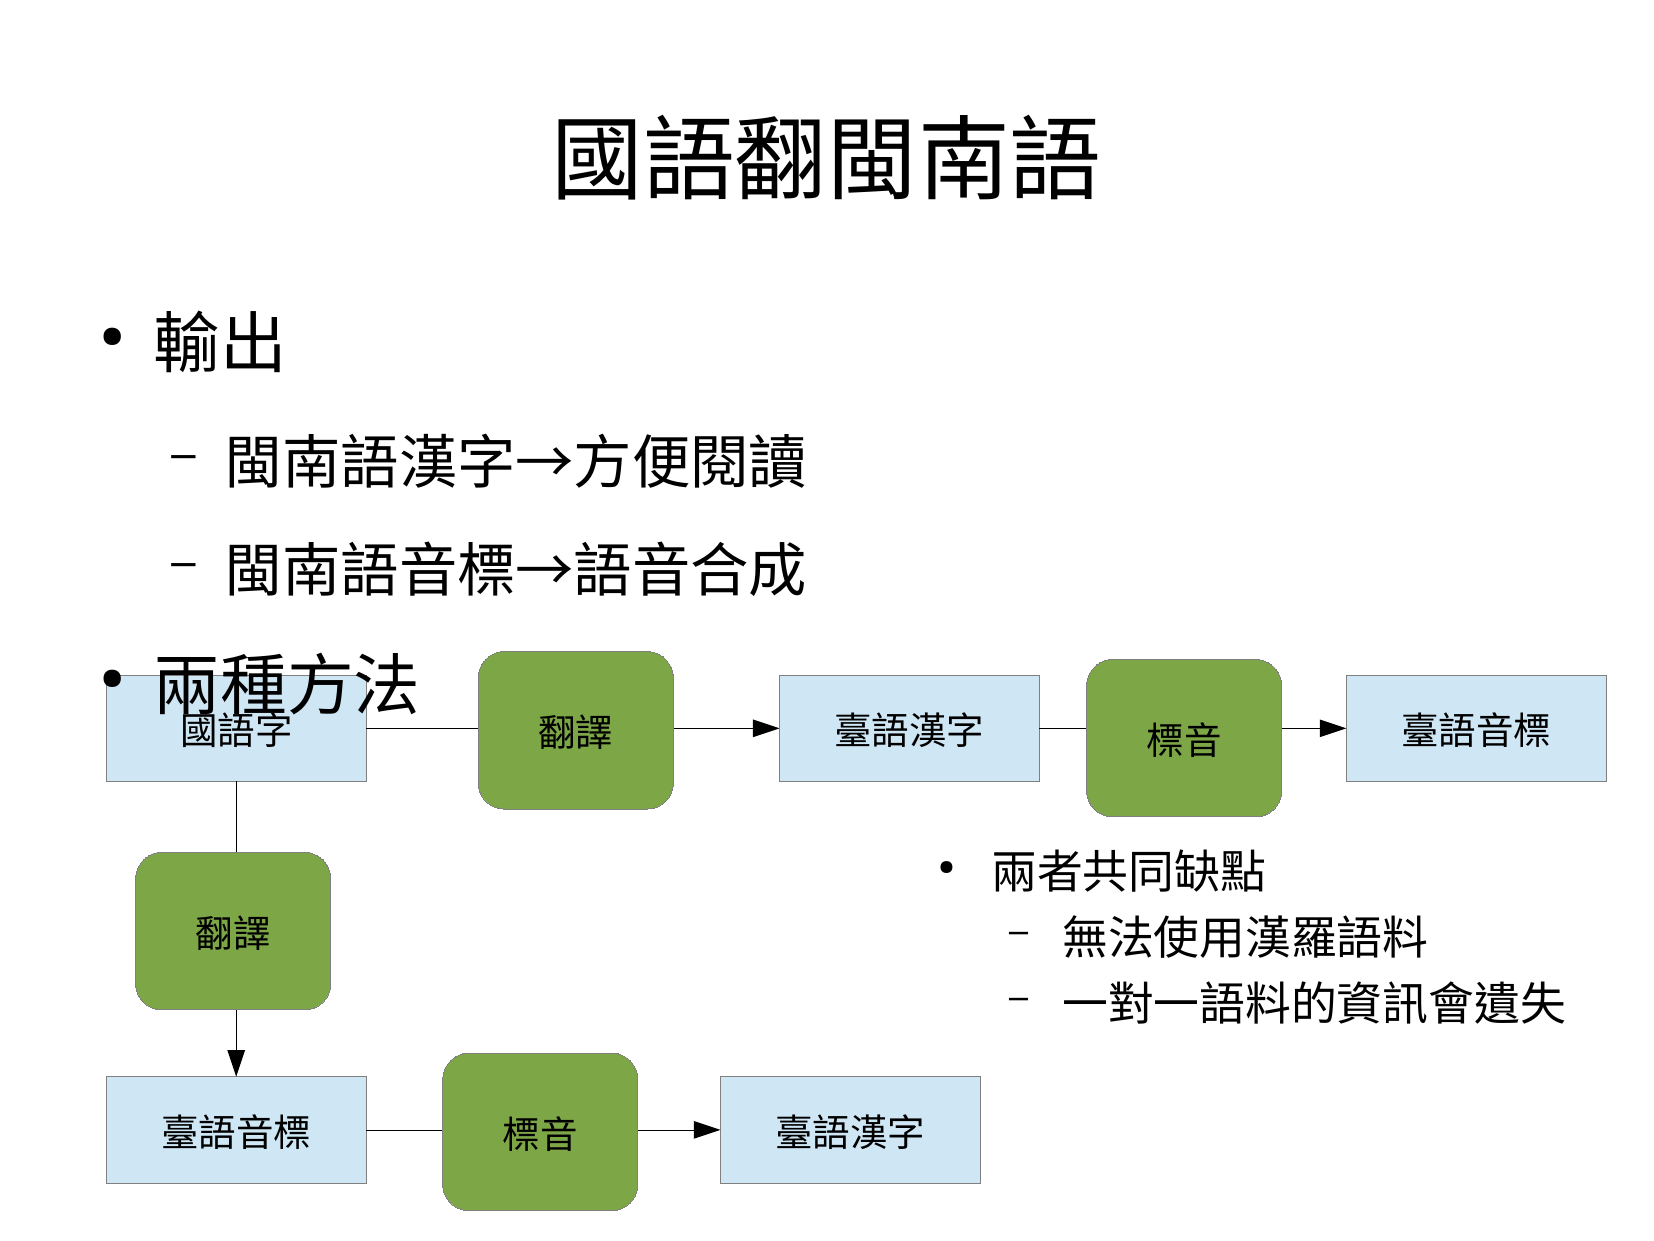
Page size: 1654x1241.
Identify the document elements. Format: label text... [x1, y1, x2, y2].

text_box 臺語音標 [1538, 675, 1607, 782]
text_box 標音 [442, 1053, 638, 1211]
text_box 兩者共同缺點 無法使用漢羅語料 一對一語料的資訊會遺失 [905, 827, 1654, 1107]
list 輸出 閩南語漢字→方便閱讀 閩南語音標→語音合成 兩種方法 [82, 290, 1538, 1010]
text_box 臺語音標 [106, 1076, 367, 1184]
text_box 臺語漢字 [720, 1076, 981, 1184]
title 國語翻閩南語 [82, 49, 1571, 257]
